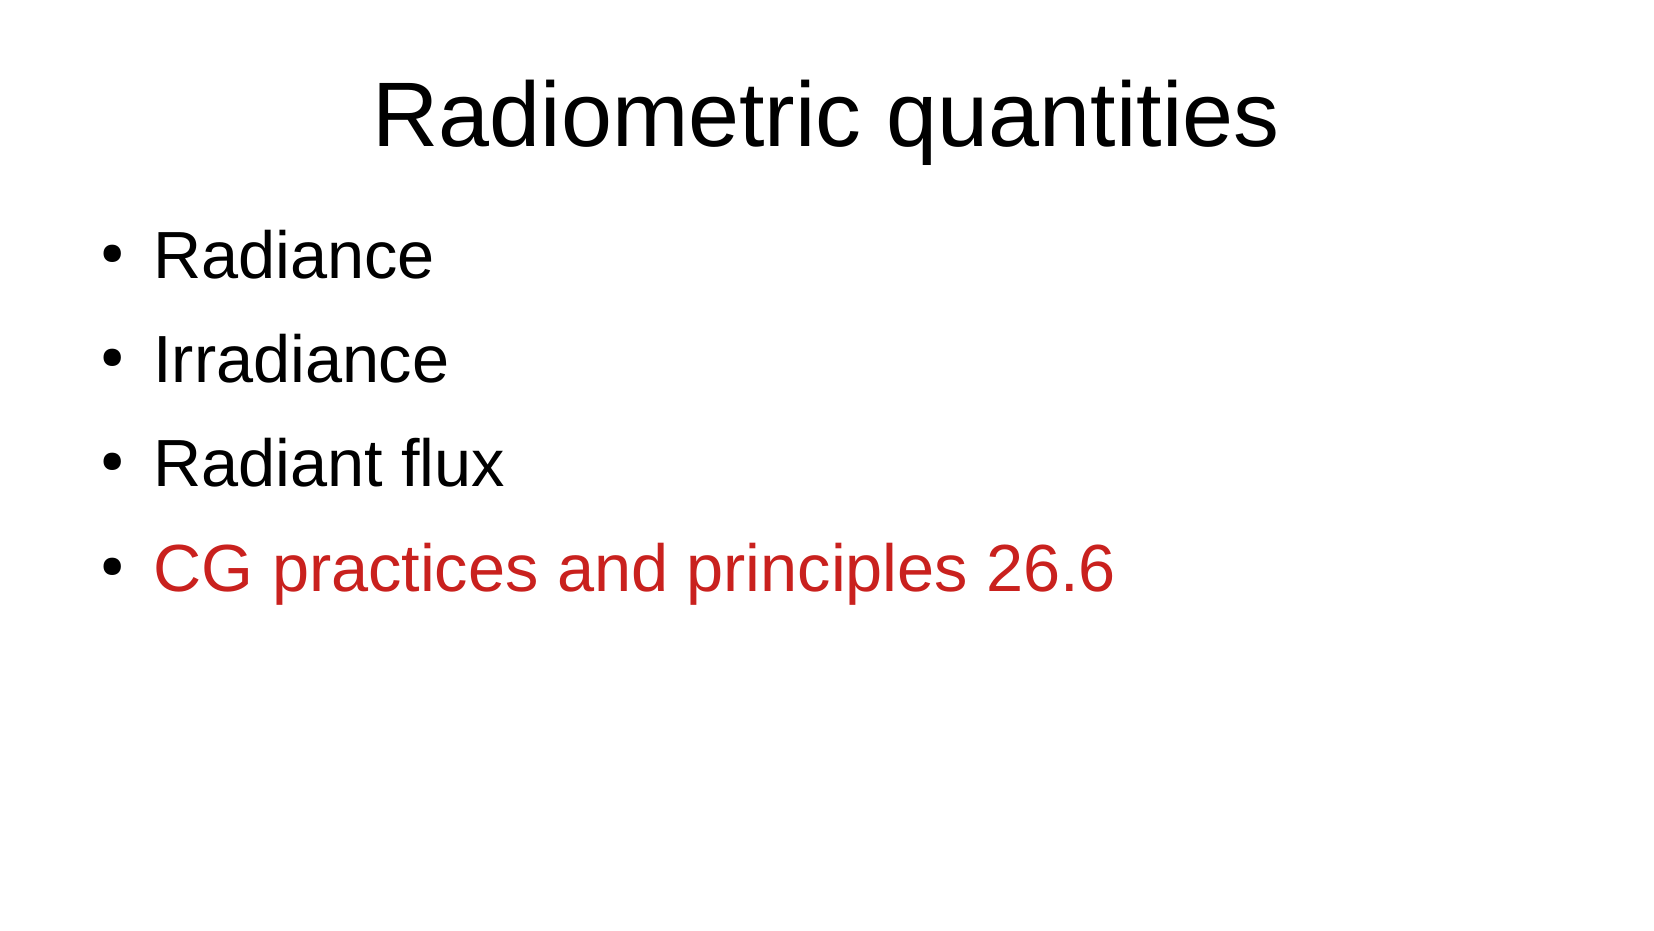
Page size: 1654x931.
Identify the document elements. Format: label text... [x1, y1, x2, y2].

list Radiance Irradiance Radiant flux CG practices and principles 26.6 [82, 217, 1571, 758]
title Radiometric quantities [82, 37, 1571, 193]
